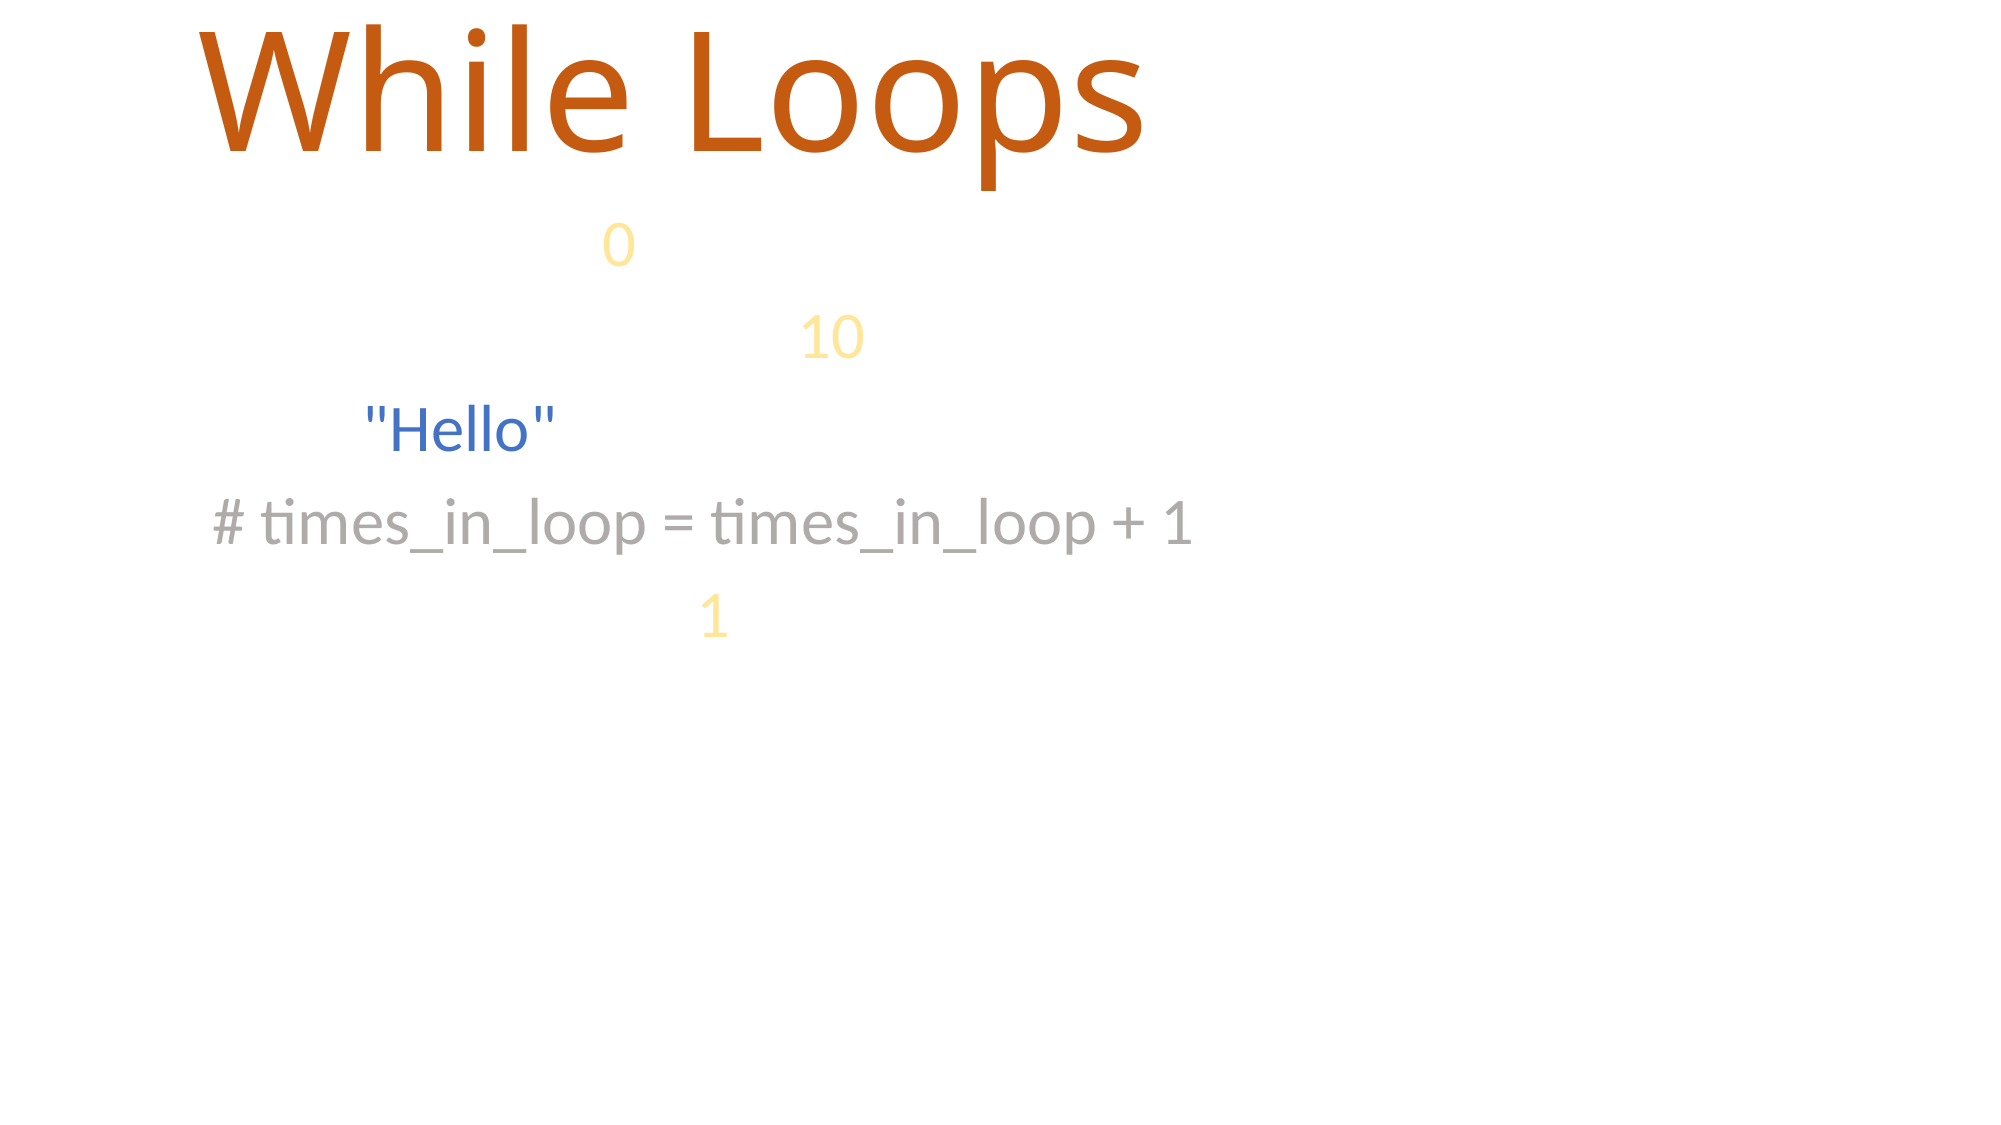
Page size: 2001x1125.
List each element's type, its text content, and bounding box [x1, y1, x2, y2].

list While Loops times_in_loop = 0 while times_in_loop <= 10: print("Hello") # times_in_loop = times_in_loop + 1 times_in_loop += 1 [137, 0, 1863, 1014]
